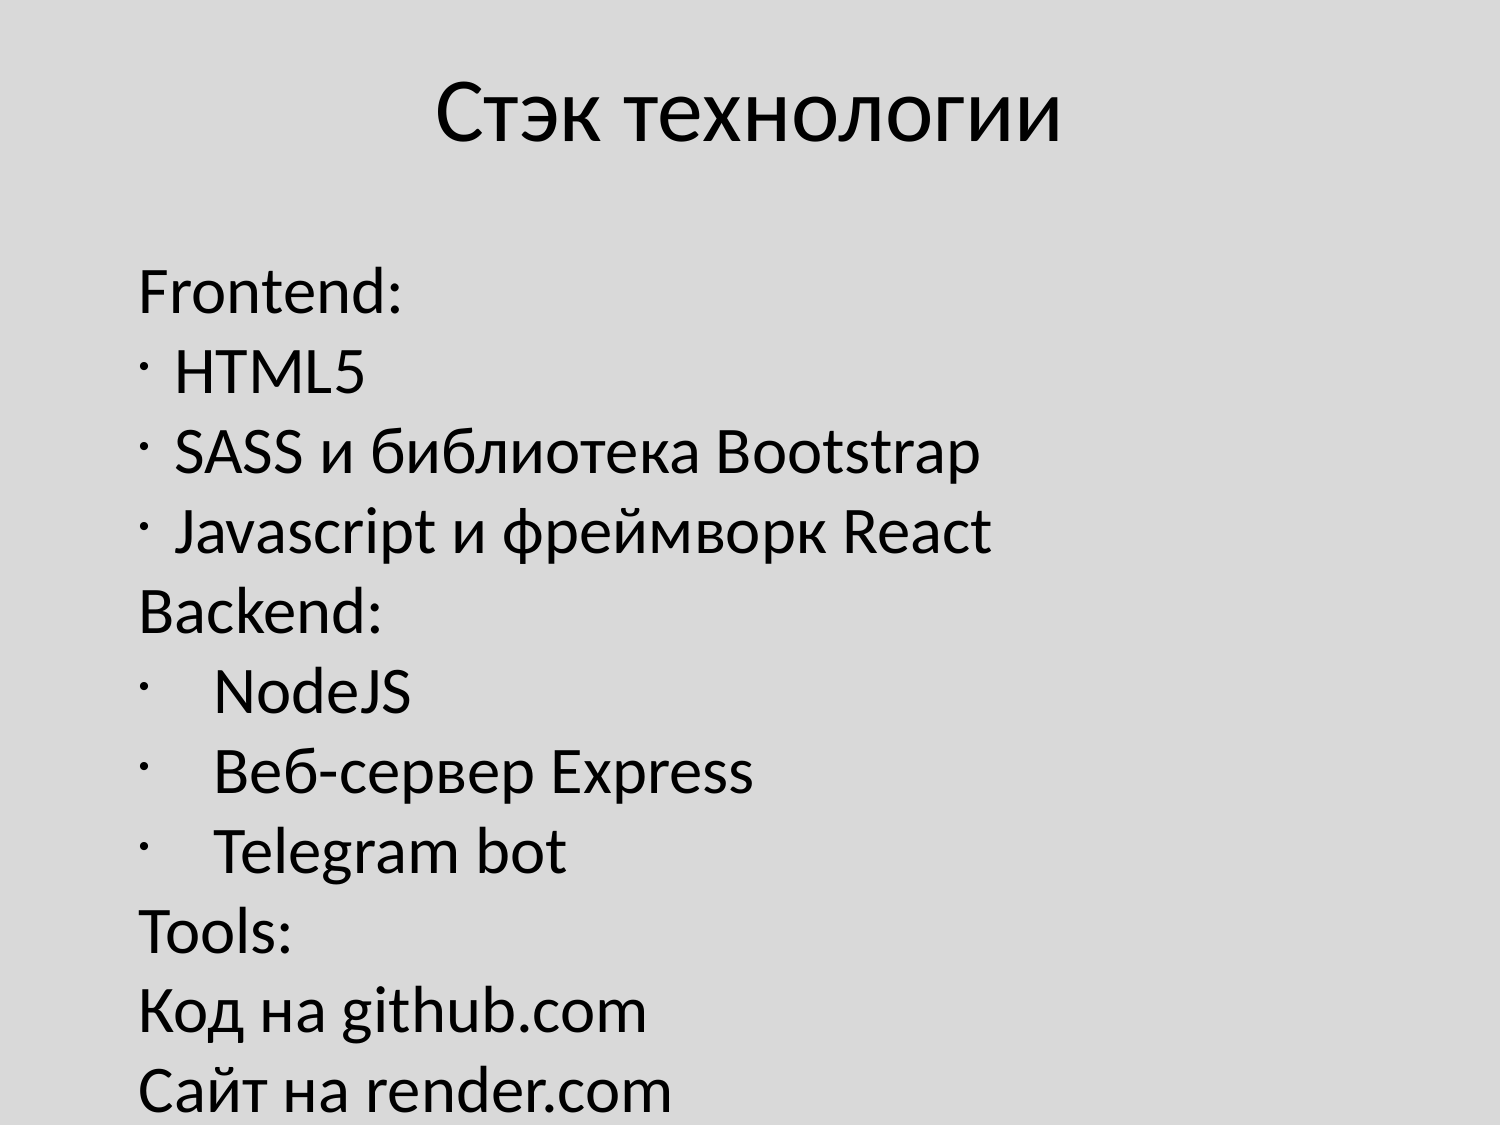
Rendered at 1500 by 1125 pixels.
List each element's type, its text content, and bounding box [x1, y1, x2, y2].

title Стэк технологии [75, 42, 1425, 231]
text_box Frontend: HTML5 SASS и библиотека Bootstrap Javascript и фреймворк Reaсt Backend: NodeJS Веб-сервер Express Telegram bot Tools: Код на github.com Сайт на render.com [123, 239, 1459, 1125]
